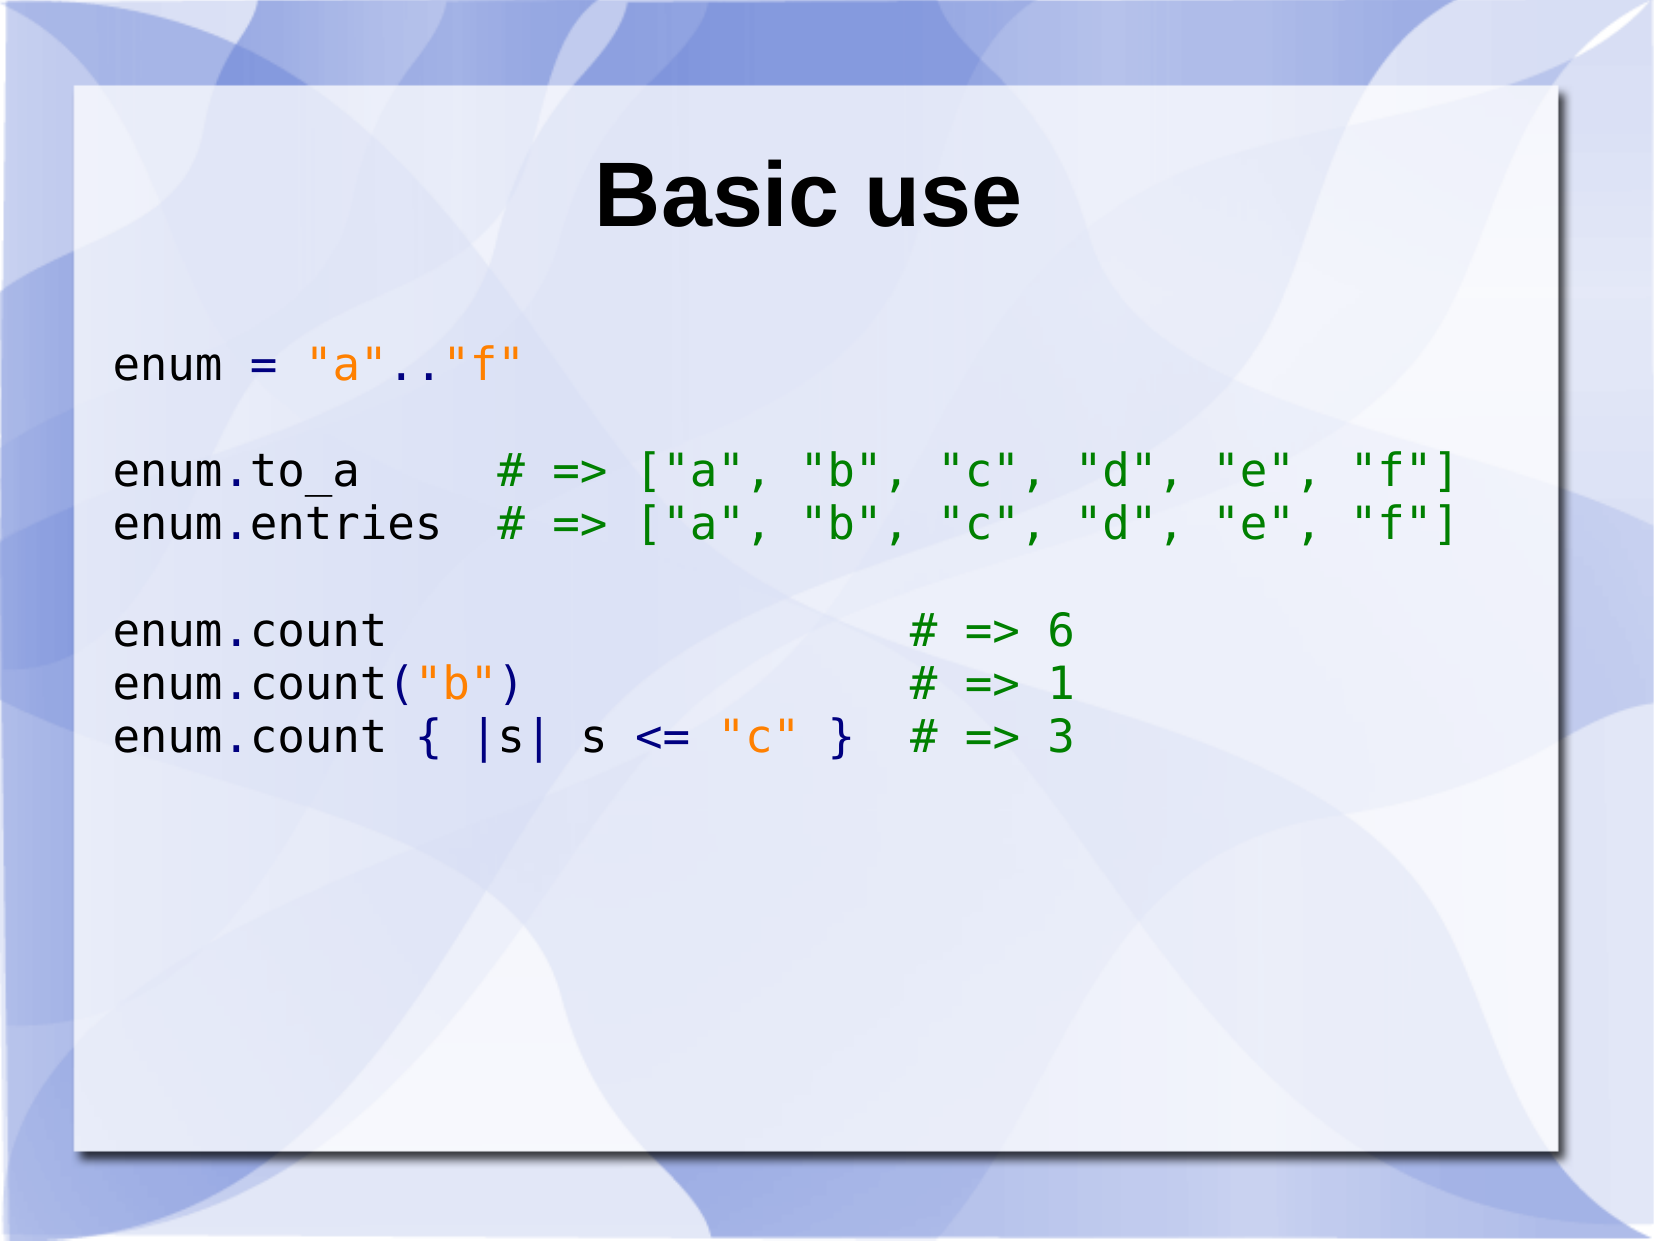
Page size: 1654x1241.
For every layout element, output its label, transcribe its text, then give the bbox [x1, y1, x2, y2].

text_box enum = "a".."f" enum.to_a # => ["a", "b", "c", "d", "e", "f"] enum.entries # => ["a", "b", "c", "d", "e", "f"] enum.count # => 6 enum.count("b") # => 1 enum.count { |s| s <= "c" } # => 3 [112, 337, 1579, 764]
picture [0, 0, 1654, 1241]
title Basic use [82, 90, 1536, 298]
